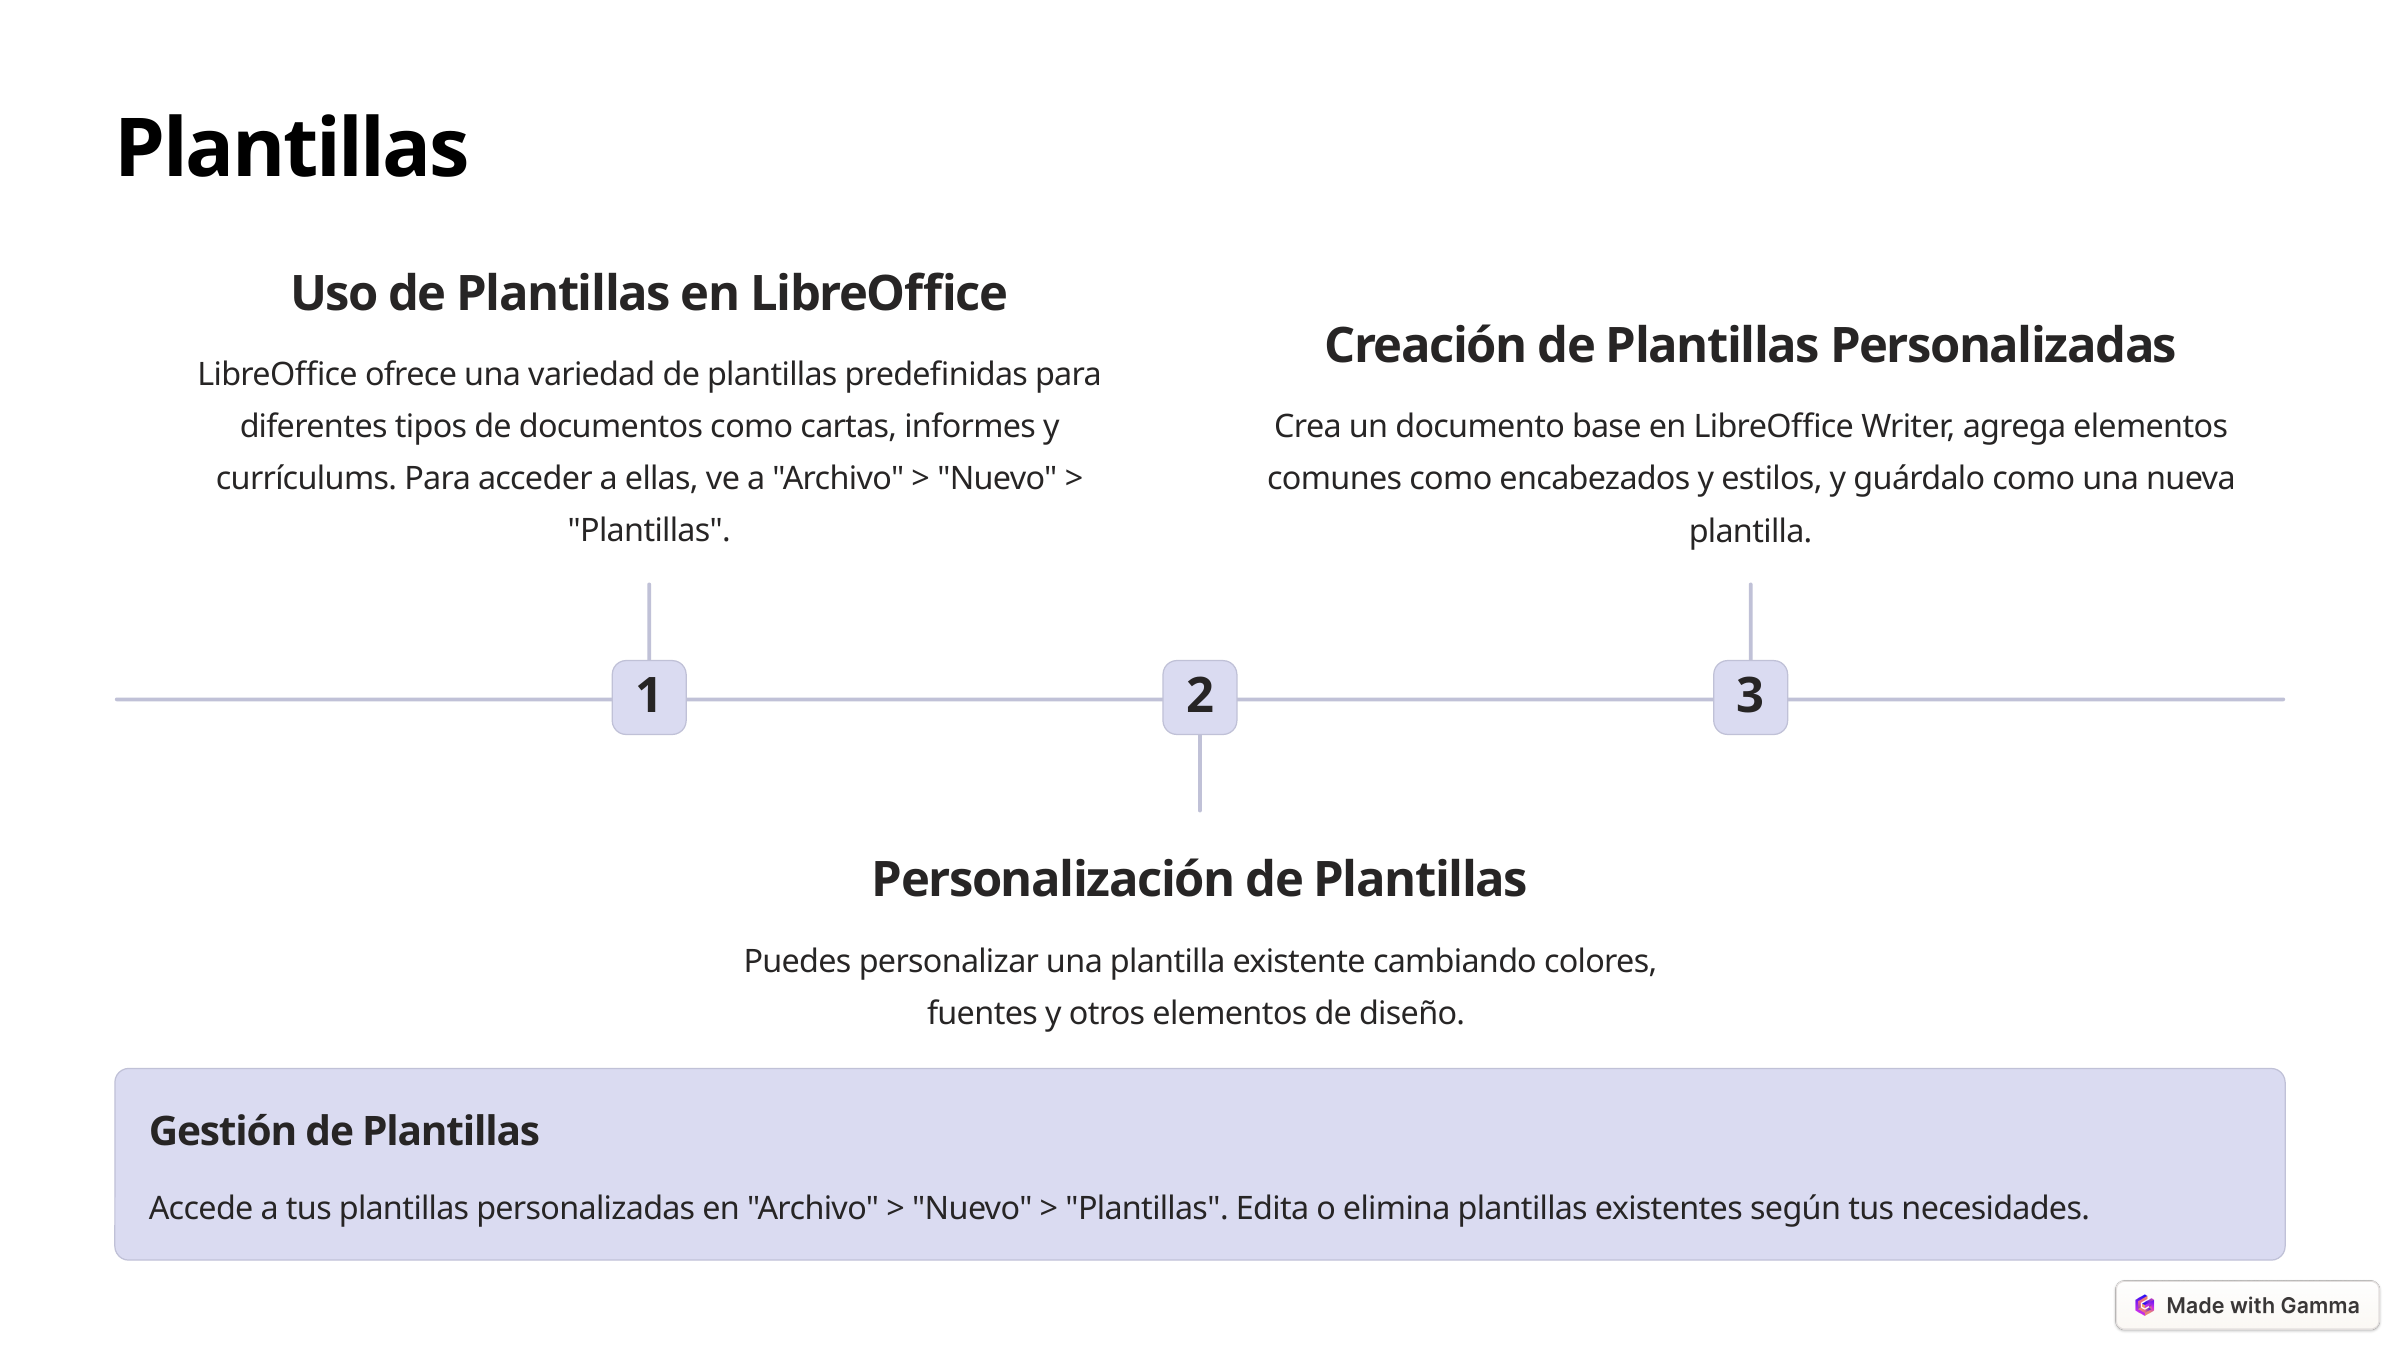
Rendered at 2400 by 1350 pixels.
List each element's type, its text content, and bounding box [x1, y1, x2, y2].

text_box Uso de Plantillas en LibreOffice [299, 258, 999, 320]
text_box Puedes personalizar una plantilla existente cambiando colores, fuentes y otros elementos de diseño. [698, 926, 1702, 1032]
text_box [114, 582, 2286, 813]
text_box Plantillas [114, 90, 936, 193]
text_box Crea un documento base en LibreOffice Writer, agrega elementos comunes como encabezados y estilos, y guárdalo como una nueva plantilla. [1249, 392, 2253, 550]
text_box 2 [1185, 672, 1215, 723]
text_box Creación de Plantillas Personalizadas [1328, 310, 2173, 373]
text_box 3 [1735, 672, 1766, 723]
picture [2106, 1271, 2389, 1339]
text_box Accede a tus plantillas personalizadas en "Archivo" > "Nuevo" > "Plantillas". Edita o elimina plantillas existentes según tus necesidades. [148, 1173, 2251, 1226]
text_box [114, 1068, 2286, 1261]
text_box 1 [639, 672, 659, 723]
text_box LibreOffice ofrece una variedad de plantillas predefinidas para diferentes tipos de documentos como cartas, informes y currículums. Para acceder a ellas, ve a "Archivo" > "Nuevo" > "Plantillas". [147, 339, 1151, 550]
text_box Personalización de Plantillas [878, 845, 1522, 907]
text_box Gestión de Plantillas [148, 1102, 560, 1154]
